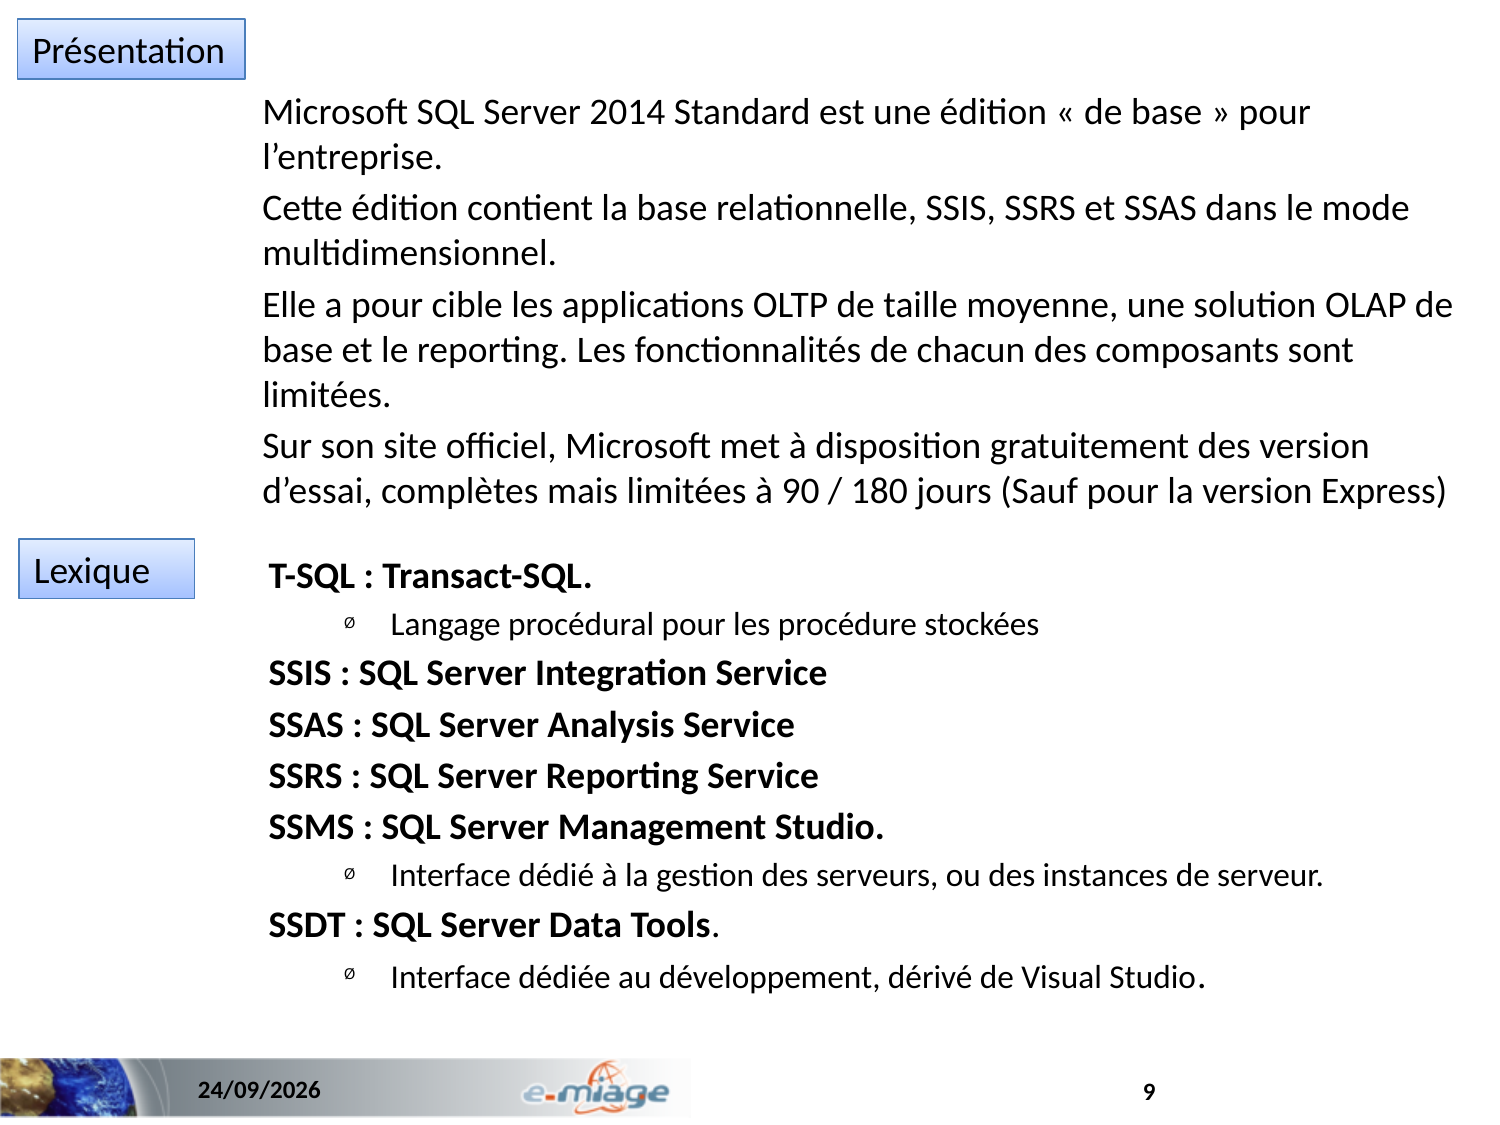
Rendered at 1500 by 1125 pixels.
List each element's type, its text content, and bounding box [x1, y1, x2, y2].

text_box Lexique [18, 538, 195, 599]
picture [0, 1058, 691, 1118]
text_box Microsoft SQL Server 2014 Standard est une édition « de base » pour l’entreprise. Cette édition contient la base relationnelle, SSIS, SSRS et SSAS dans le mode multidimensionnel. Elle a pour cible les applications OLTP de taille moyenne, une solution OLAP de base et le reporting. Les fonctionnalités de chacun des composants sont limitées. Sur son site officiel, Microsoft met à disposition gratuitement des version d’essai, complètes mais limitées à 90 / 180 jours (Sauf pour la version Express) [247, 79, 1500, 519]
text_box T-SQL : Transact-SQL. Langage procédural pour les procédure stockées SSIS : SQL Server Integration Service SSAS : SQL Server Analysis Service SSRS : SQL Server Reporting Service SSMS : SQL Server Management Studio. Interface dédié à la gestion des serveurs, ou des instances de serveur. SSDT : SQL Server Data Tools. Interface dédiée au développement, dérivé de Visual Studio. [253, 543, 1447, 1004]
text_box Présentation [17, 19, 245, 79]
